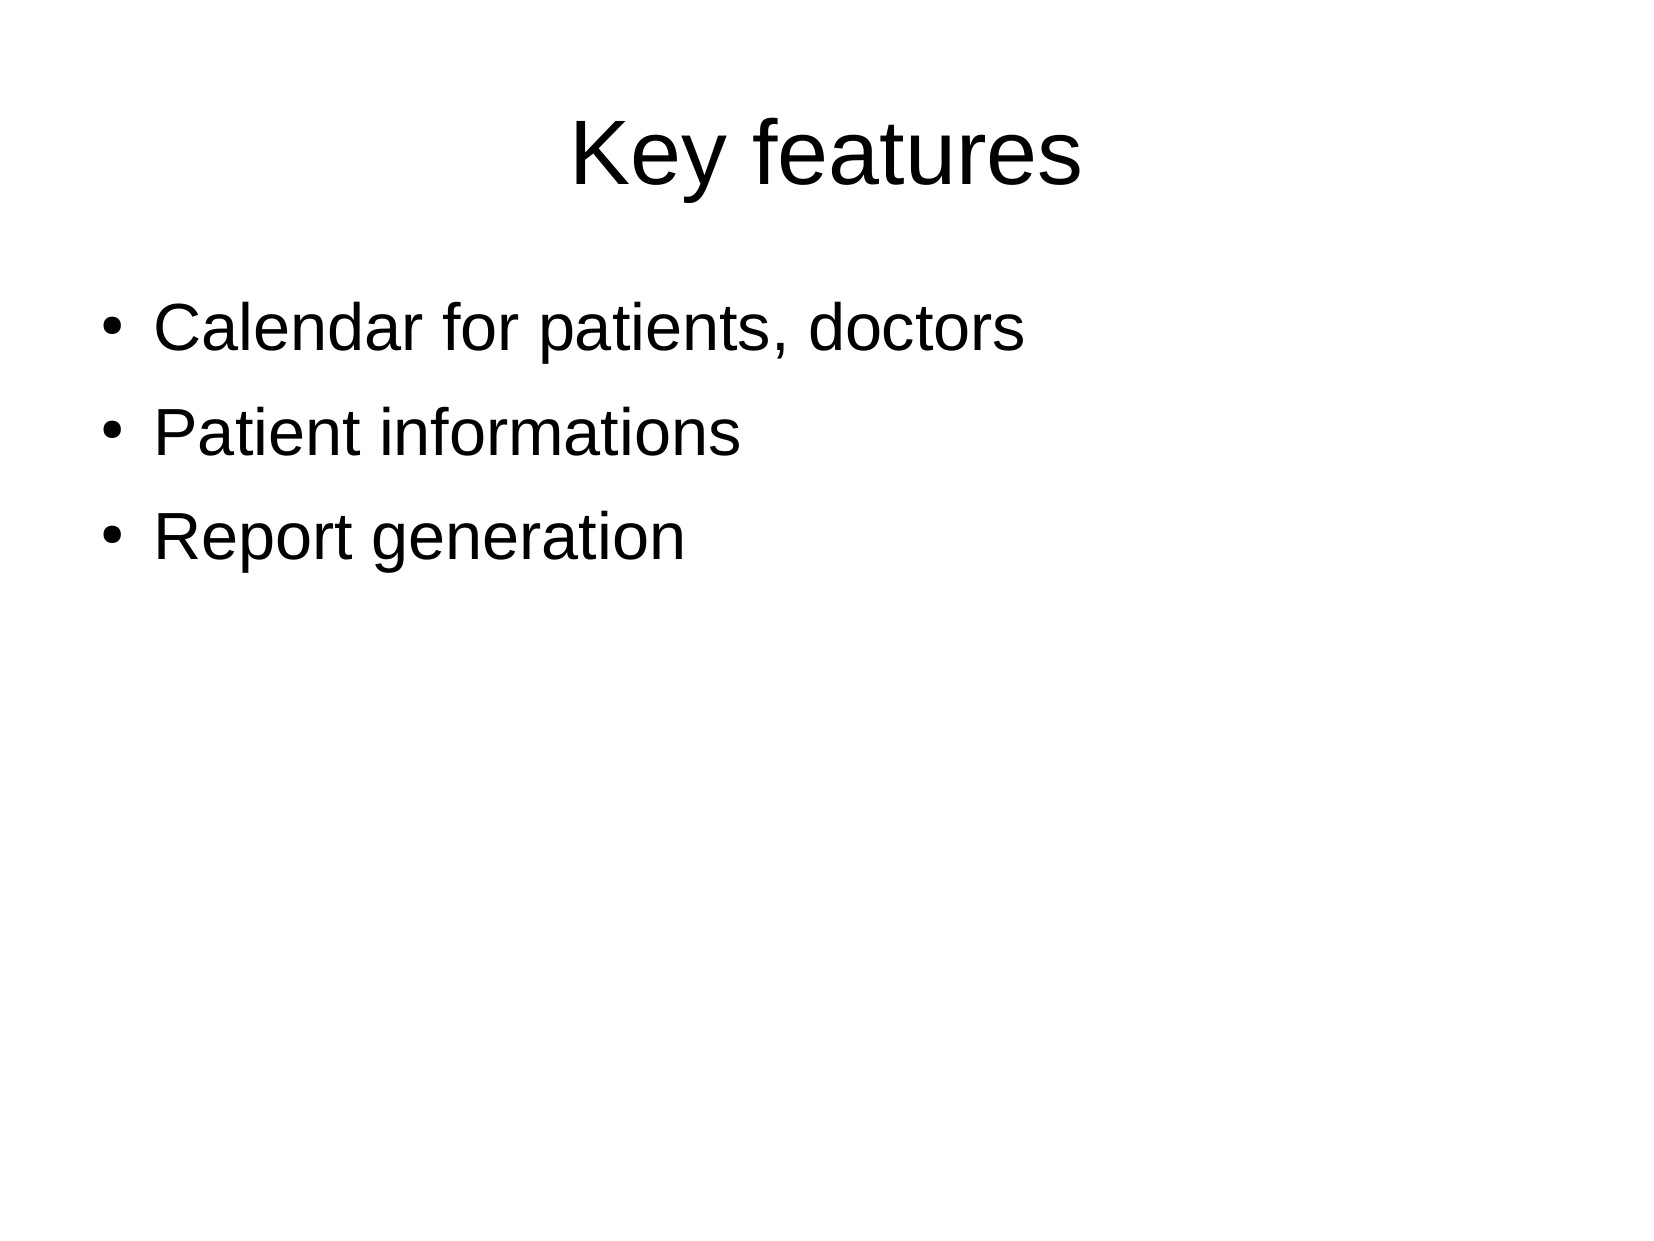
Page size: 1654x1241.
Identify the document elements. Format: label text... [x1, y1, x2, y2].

title Key features [82, 49, 1571, 257]
list Calendar for patients, doctors Patient informations Report generation [82, 290, 1571, 1109]
